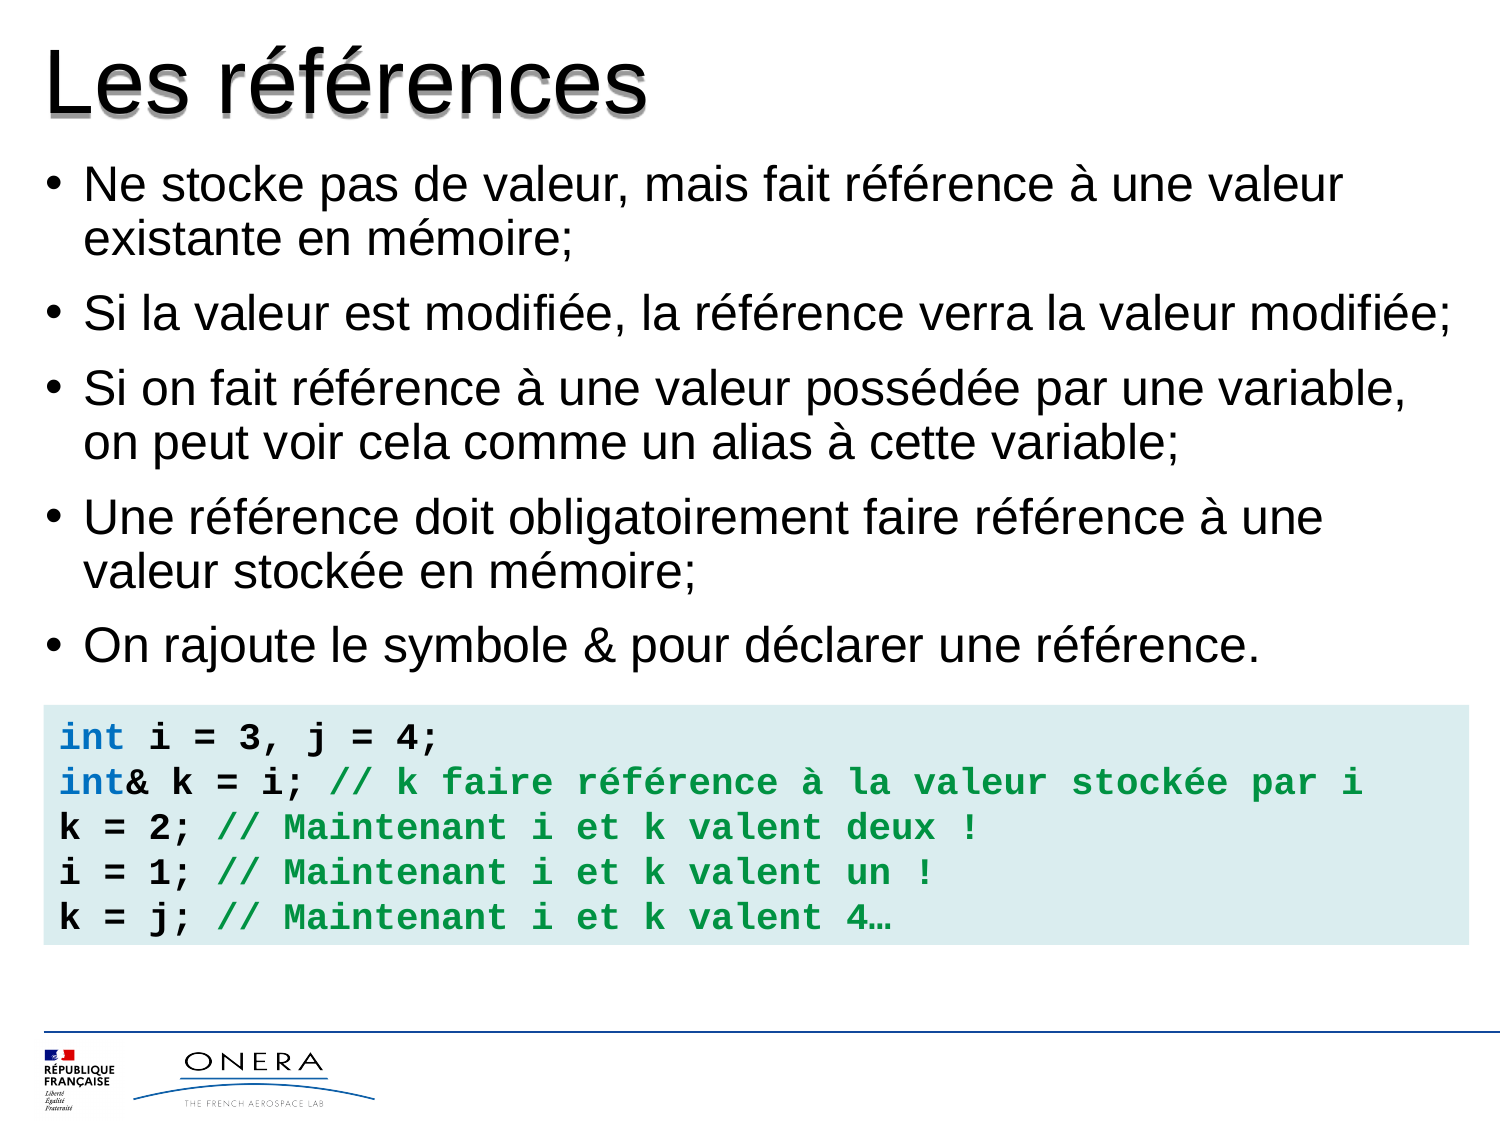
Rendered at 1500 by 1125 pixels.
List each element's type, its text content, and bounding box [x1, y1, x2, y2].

text_box int i = 3, j = 4; int& k = i; // k faire référence à la valeur stockée par i k = 2; // Maintenant i et k valent deux ! i = 1; // Maintenant i et k valent un ! k = j; // Maintenant i et k valent 4… [43, 704, 1470, 945]
picture [133, 1052, 375, 1107]
text_box Les références [43, 0, 1486, 169]
picture [34, 1039, 125, 1121]
text_box Ne stocke pas de valeur, mais fait référence à une valeur existante en mémoire; Si la valeur est modifiée, la référence verra la valeur modifiée; Si on fait référence à une valeur possédée par une variable, on peut voir cela comme un alias à cette variable; Une référence doit obligatoirement faire référence à une valeur stockée en mémoire; On rajoute le symbole & pour déclarer une référence. [45, 145, 1460, 687]
